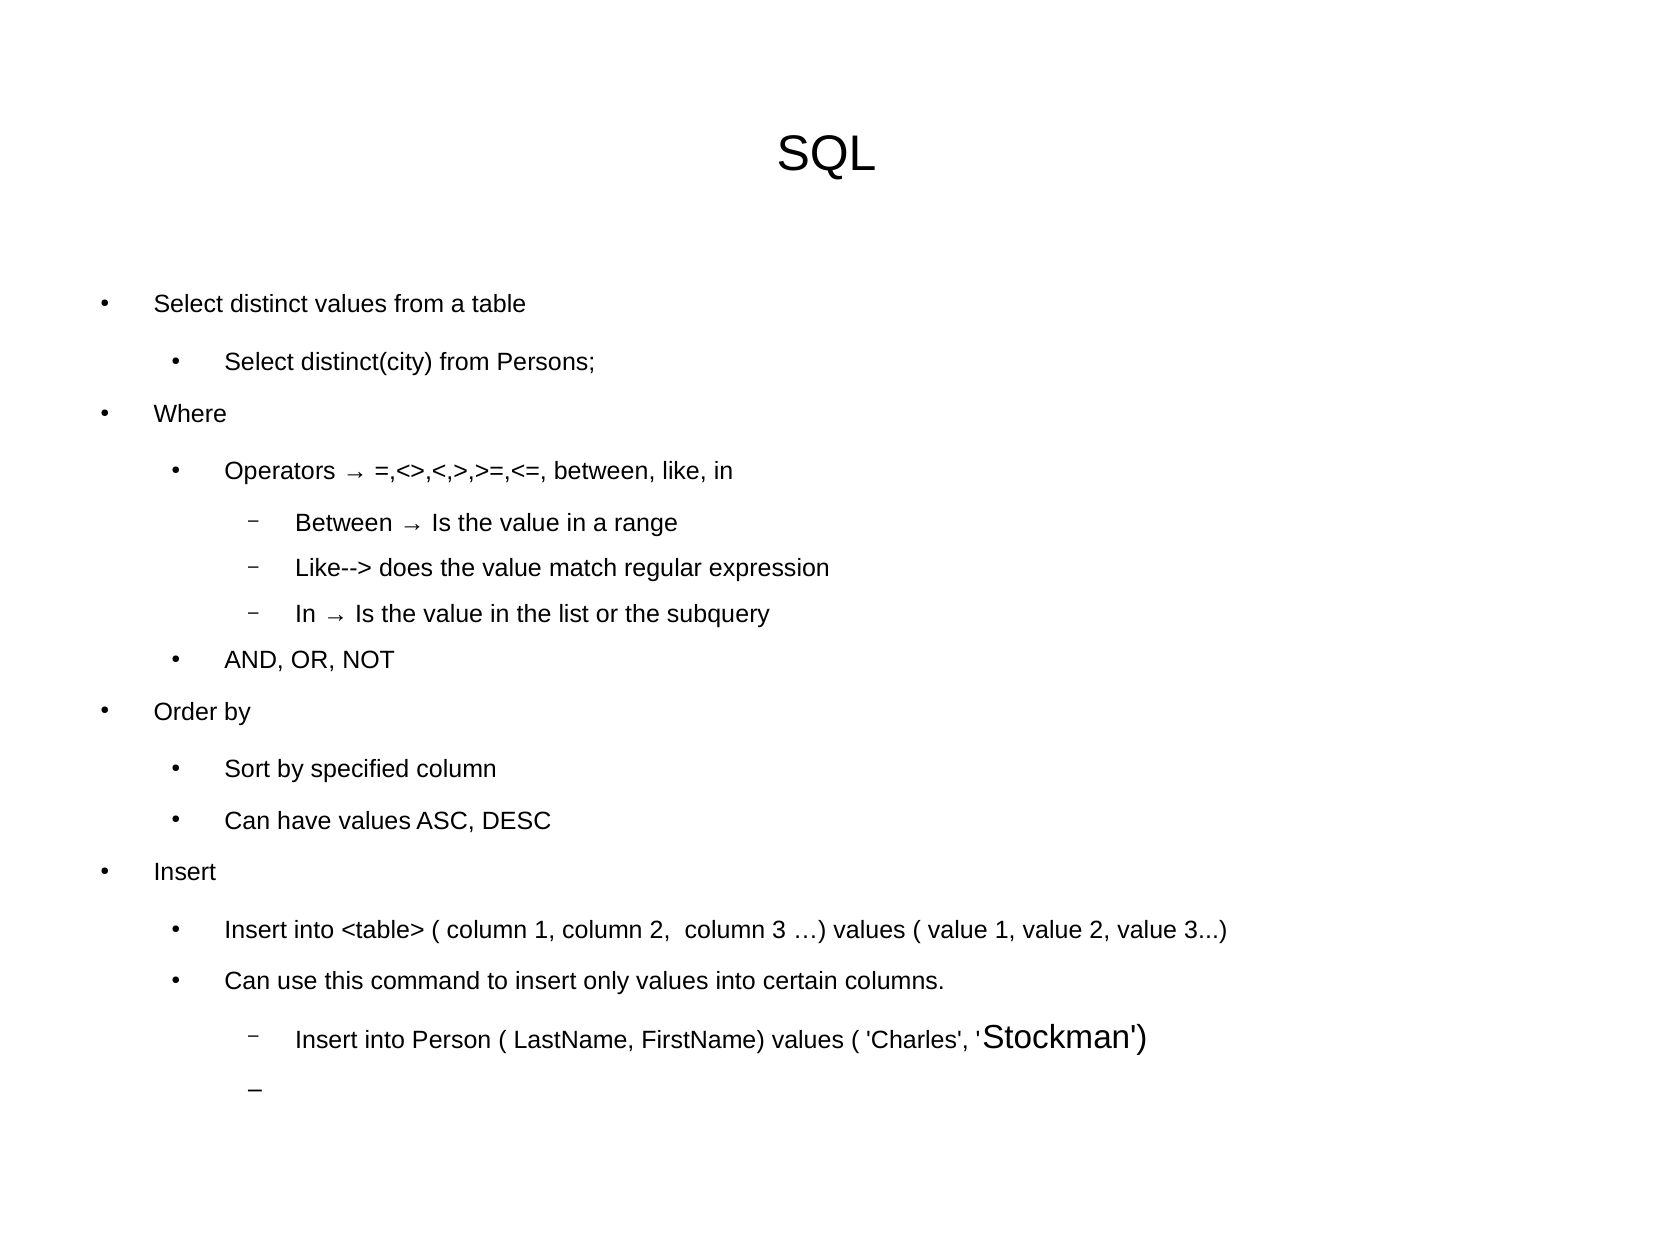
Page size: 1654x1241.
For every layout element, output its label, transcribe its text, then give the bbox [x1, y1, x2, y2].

list Select distinct values from a table Select distinct(city) from Persons; Where Operators → =,<>,<,>,>=,<=, between, like, in Between → Is the value in a range Like--> does the value match regular expression In → Is the value in the list or the subquery AND, OR, NOT Order by Sort by specified column Can have values ASC, DESC Insert Insert into <table> ( column 1, column 2, column 3 …) values ( value 1, value 2, value 3...) Can use this command to insert only values into certain columns. Insert into Person ( LastName, FirstName) values ( 'Charles', 'Stockman') [82, 290, 1571, 1109]
title SQL [82, 49, 1571, 257]
